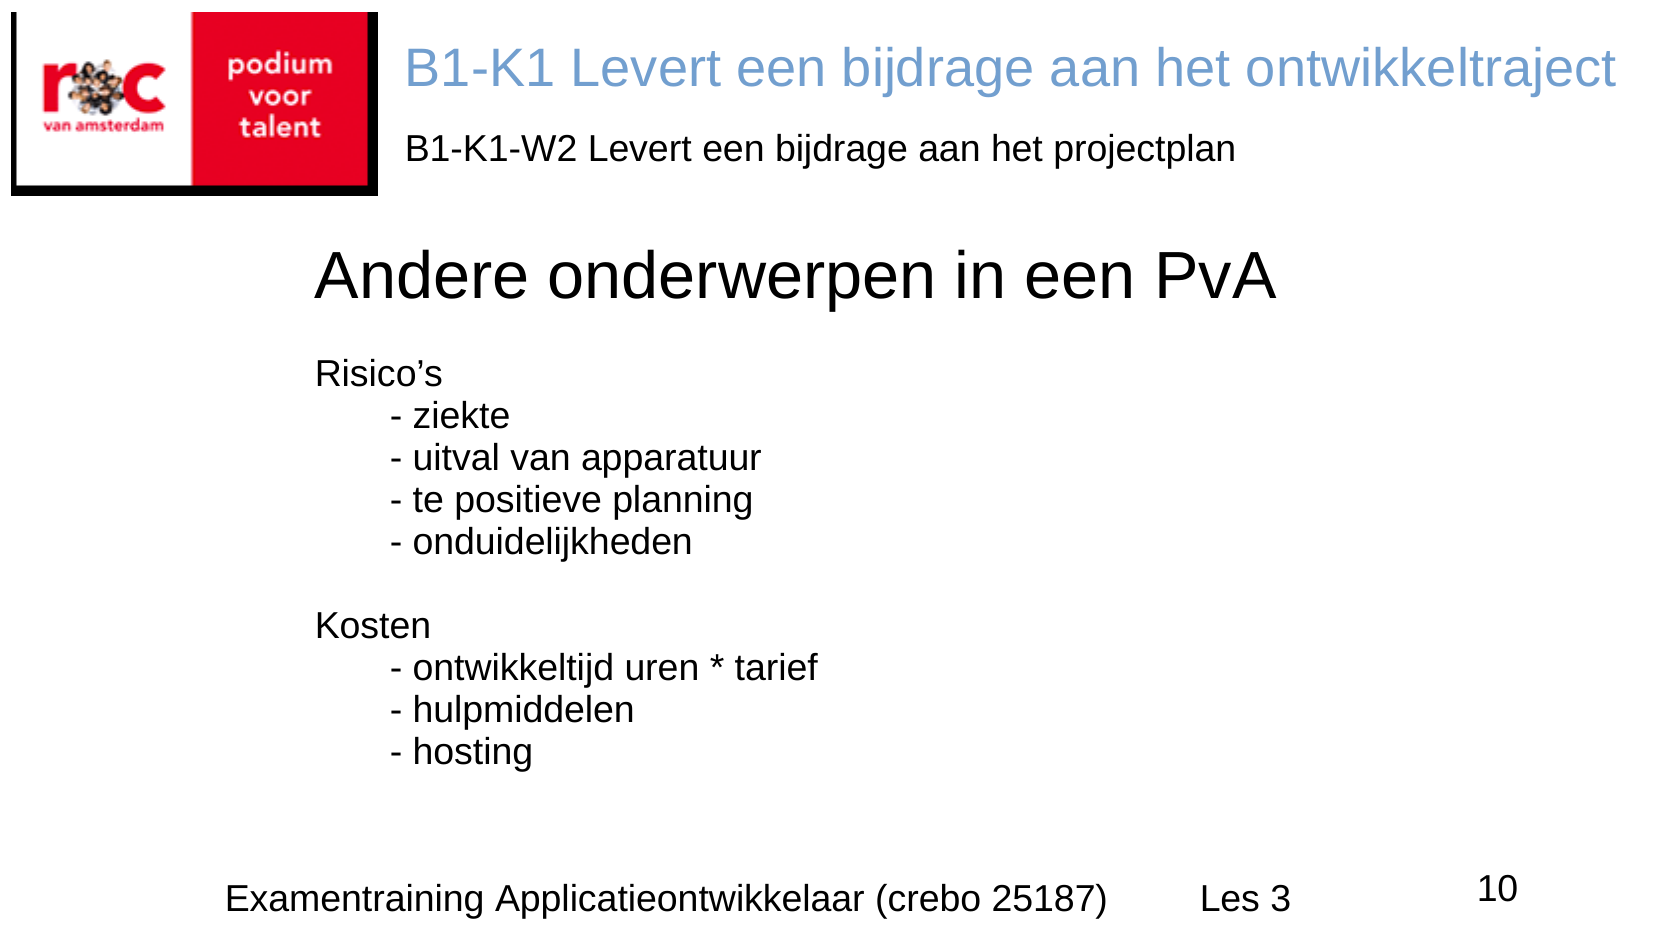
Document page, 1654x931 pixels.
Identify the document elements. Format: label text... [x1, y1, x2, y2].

text_box <number> [1462, 860, 1654, 931]
text_box B1-K1-W2 Levert een bijdrage aan het projectplan [390, 120, 1486, 219]
text_box Examentraining Applicatieontwikkelaar (crebo 25187) [210, 870, 1126, 927]
text_box Andere onderwerpen in een PvA [300, 231, 1306, 345]
picture [11, 12, 378, 196]
text_box B1-K1 Levert een bijdrage aan het ontwikkeltraject [390, 30, 1654, 166]
text_box Risico’s - ziekte - uitval van apparatuur - te positieve planning - onduidelijkheden Kosten - ontwikkeltijd uren * tarief - hulpmiddelen - hosting [300, 345, 1396, 822]
text_box Les 3 [1185, 870, 1336, 927]
